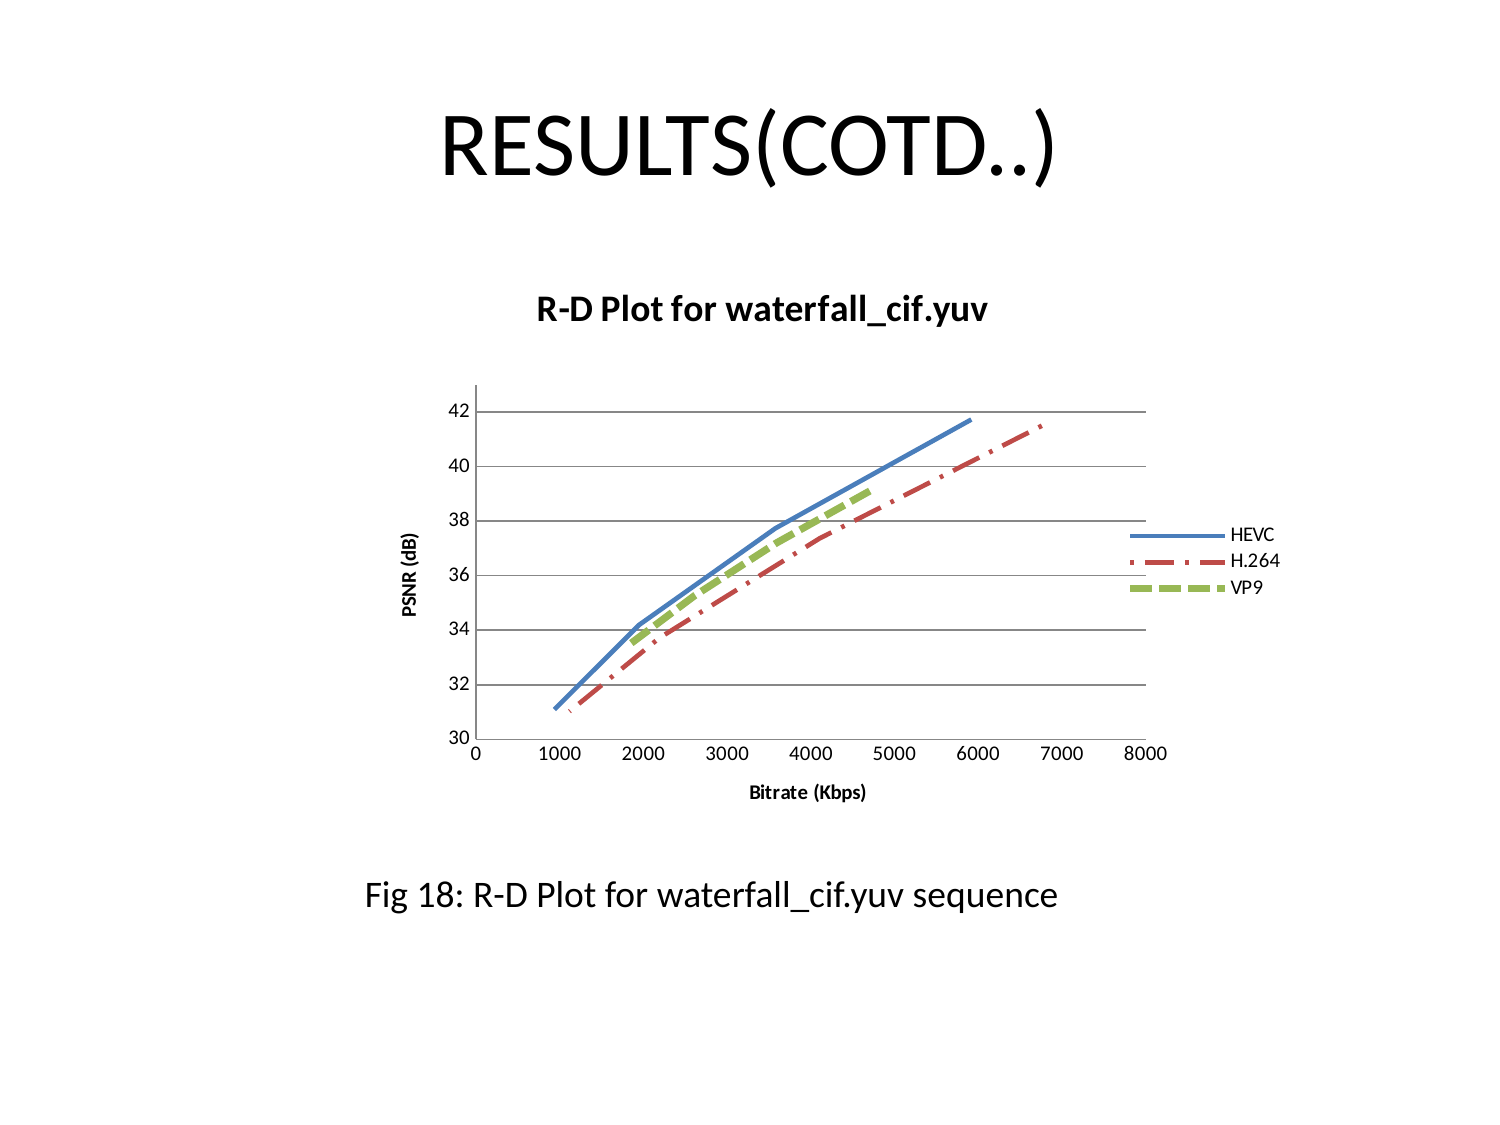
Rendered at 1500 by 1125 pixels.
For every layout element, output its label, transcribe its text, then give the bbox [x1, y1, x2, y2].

chart [225, 262, 1300, 863]
text_box Fig 18: R-D Plot for waterfall_cif.yuv sequence [350, 862, 1321, 1013]
title Results(cotd..) [75, 45, 1425, 233]
